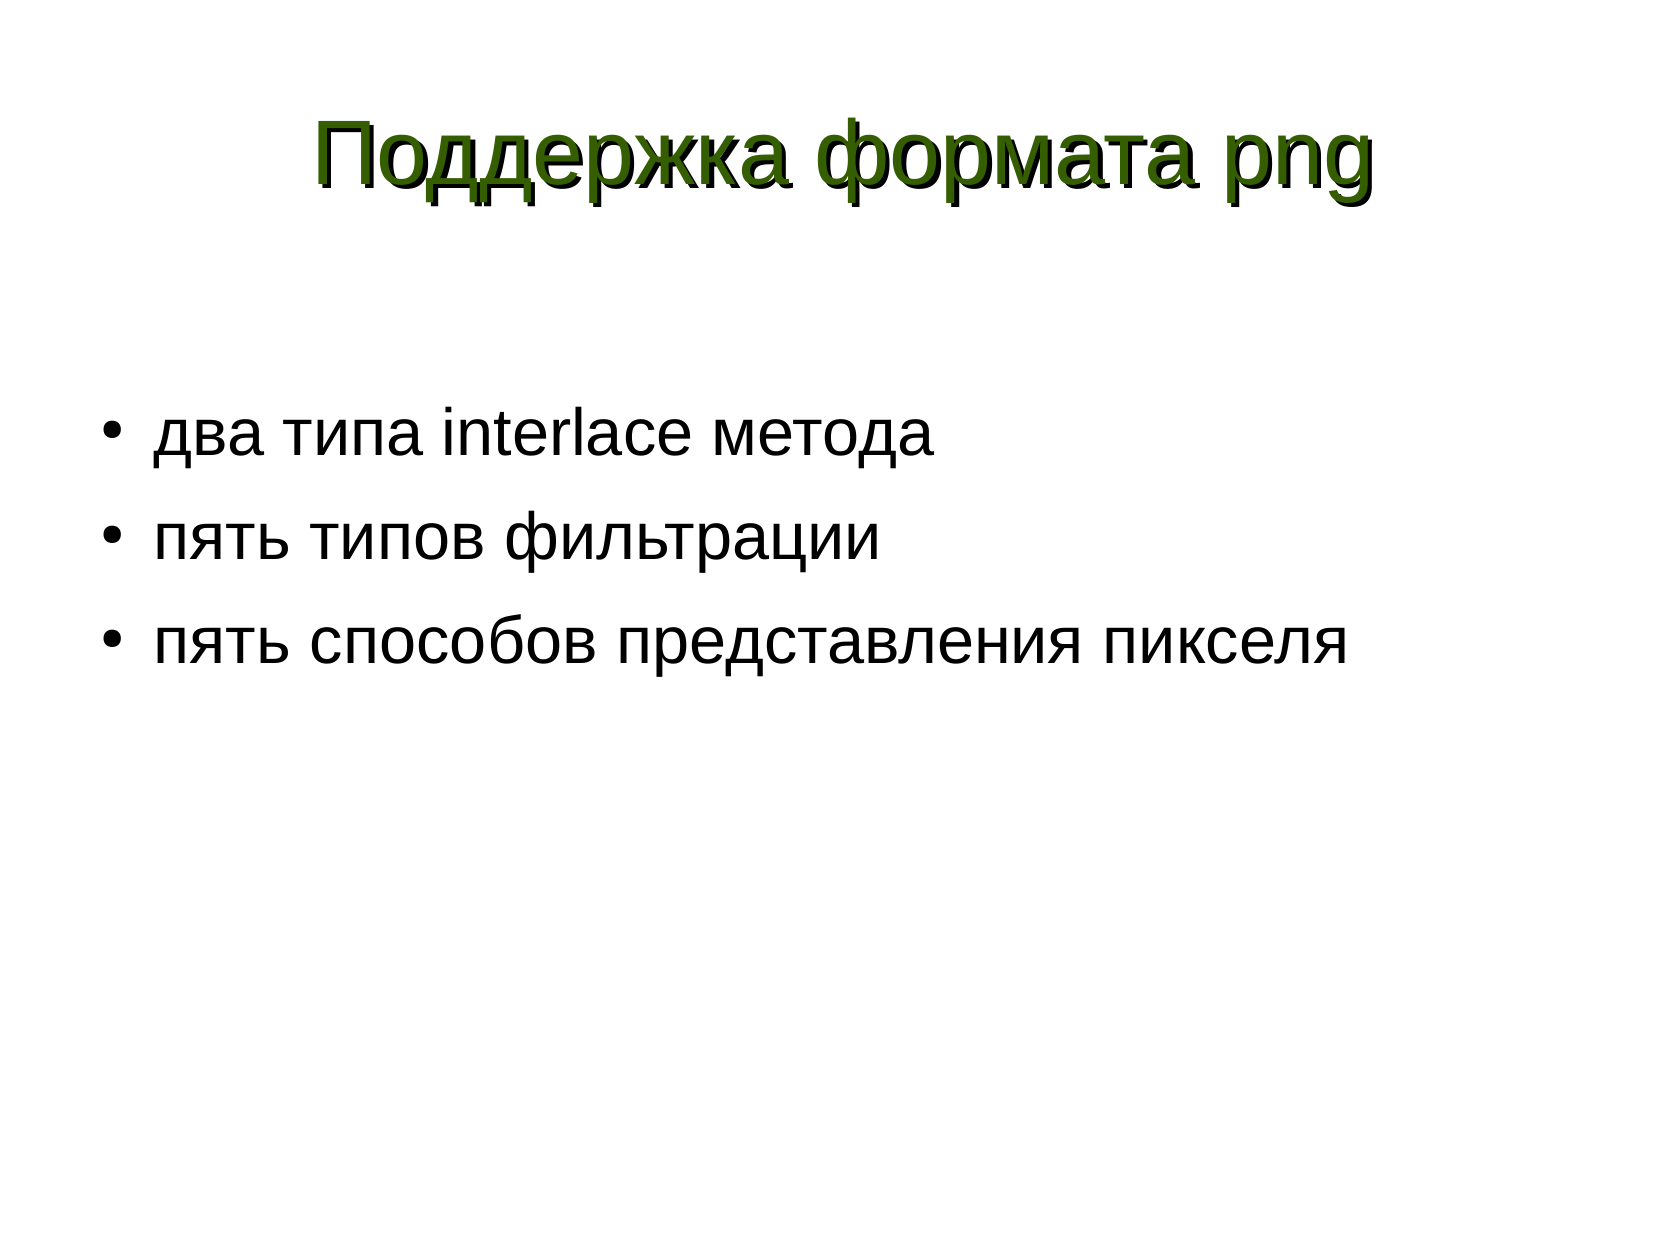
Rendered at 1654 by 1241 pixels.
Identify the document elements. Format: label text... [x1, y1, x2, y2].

title Поддержка формата png [82, 49, 1571, 257]
list два типа interlace метода пять типов фильтрации пять способов представления пикселя [82, 290, 1571, 1109]
